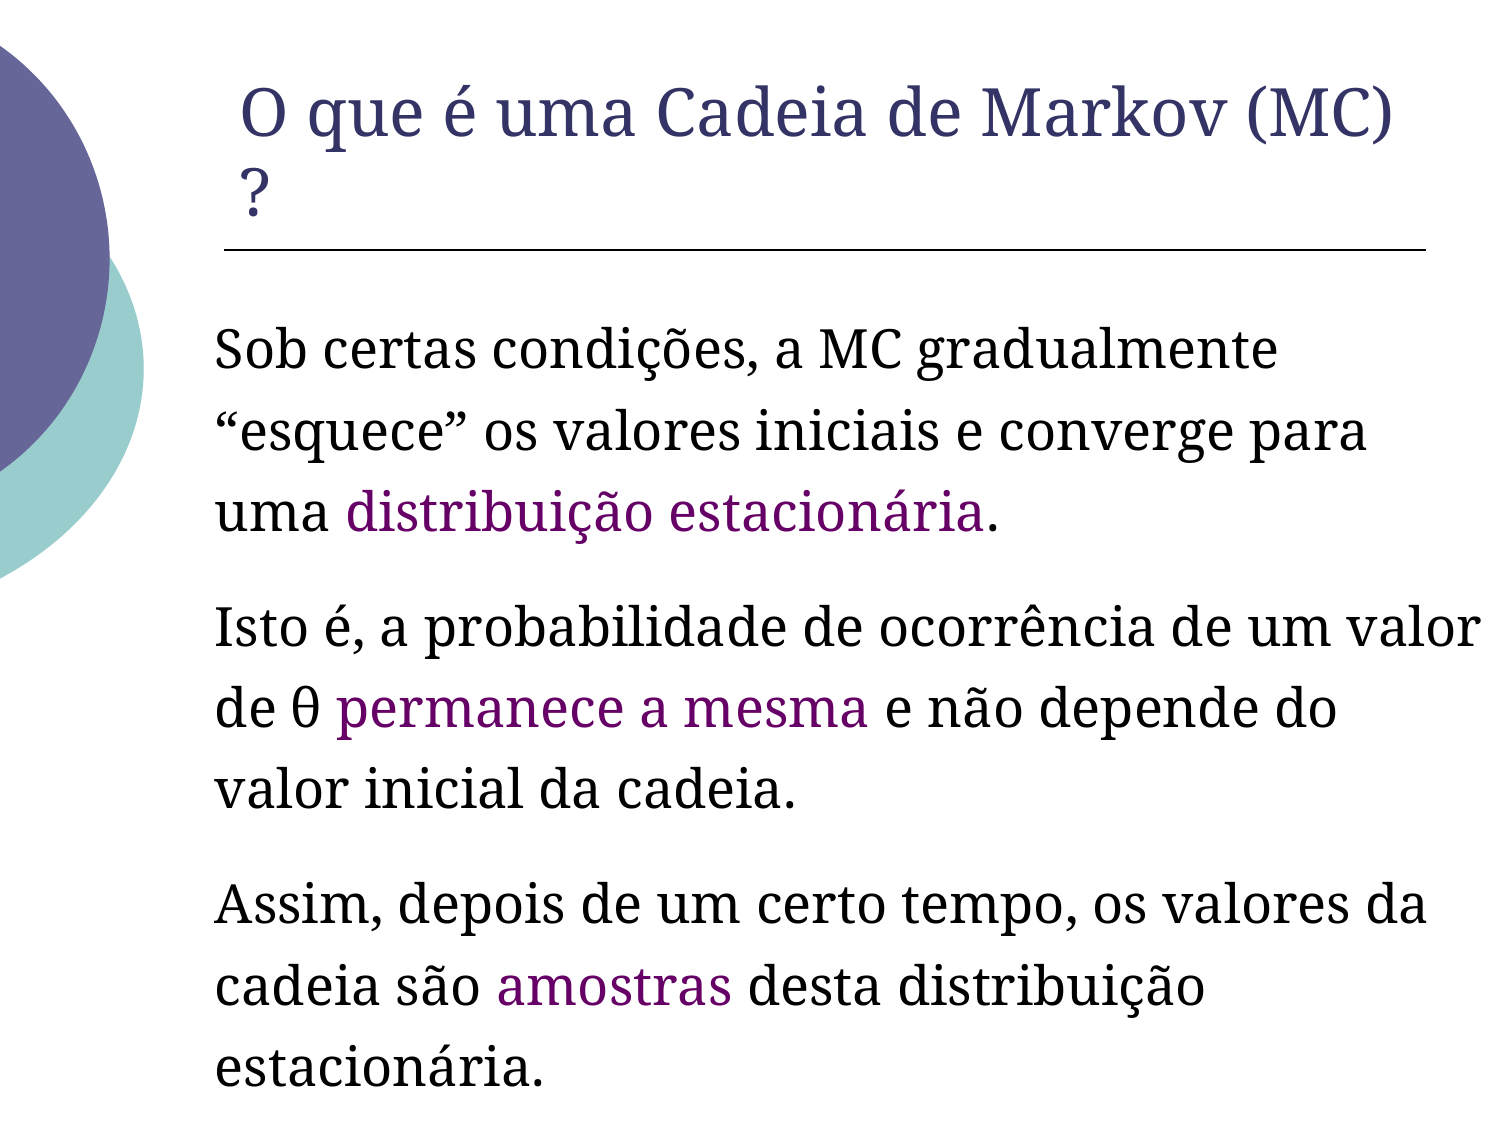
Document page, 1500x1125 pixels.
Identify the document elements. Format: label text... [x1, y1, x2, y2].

title O que é uma Cadeia de Markov (MC) ? [224, 49, 1425, 237]
text_box Sob certas condições, a MC gradualmente “esquece” os valores iniciais e converge para uma distribuição estacionária. Isto é, a probabilidade de ocorrência de um valor de θ permanece a mesma e não depende do valor inicial da cadeia. Assim, depois de um certo tempo, os valores da cadeia são amostras desta distribuição estacionária. [199, 290, 1500, 1105]
